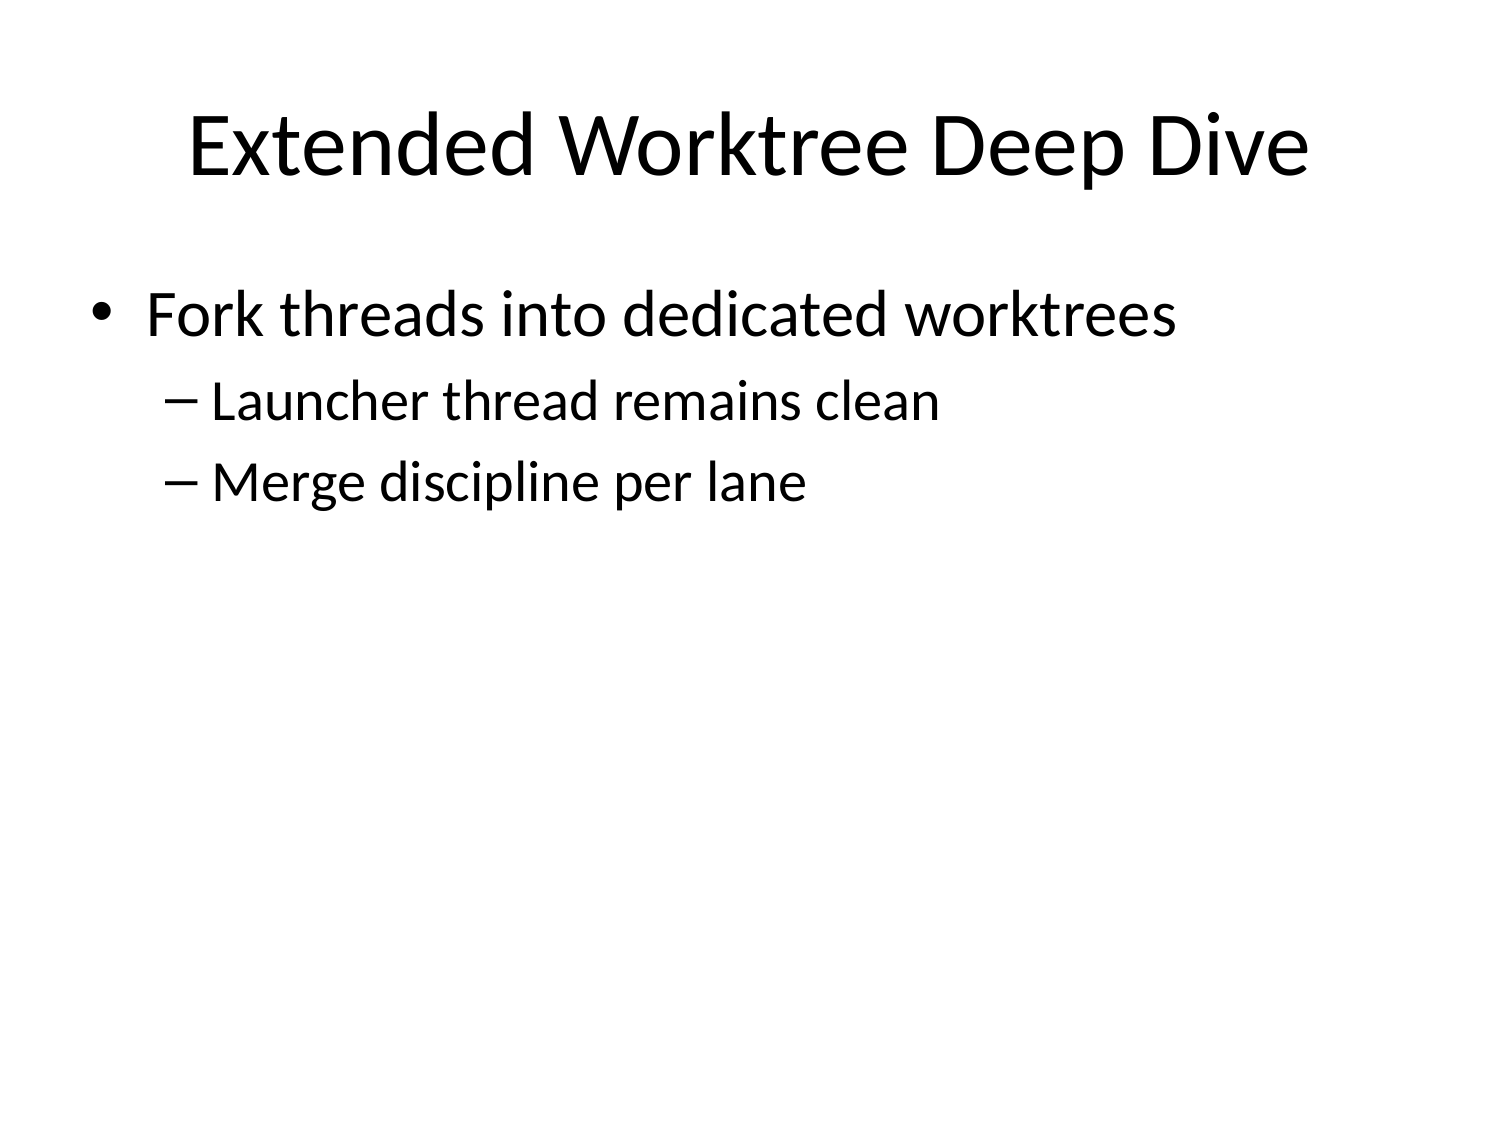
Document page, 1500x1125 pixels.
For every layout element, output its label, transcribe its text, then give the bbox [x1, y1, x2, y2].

list Fork threads into dedicated worktrees Launcher thread remains clean Merge discipline per lane [75, 262, 1425, 1005]
title Extended Worktree Deep Dive [75, 45, 1425, 233]
